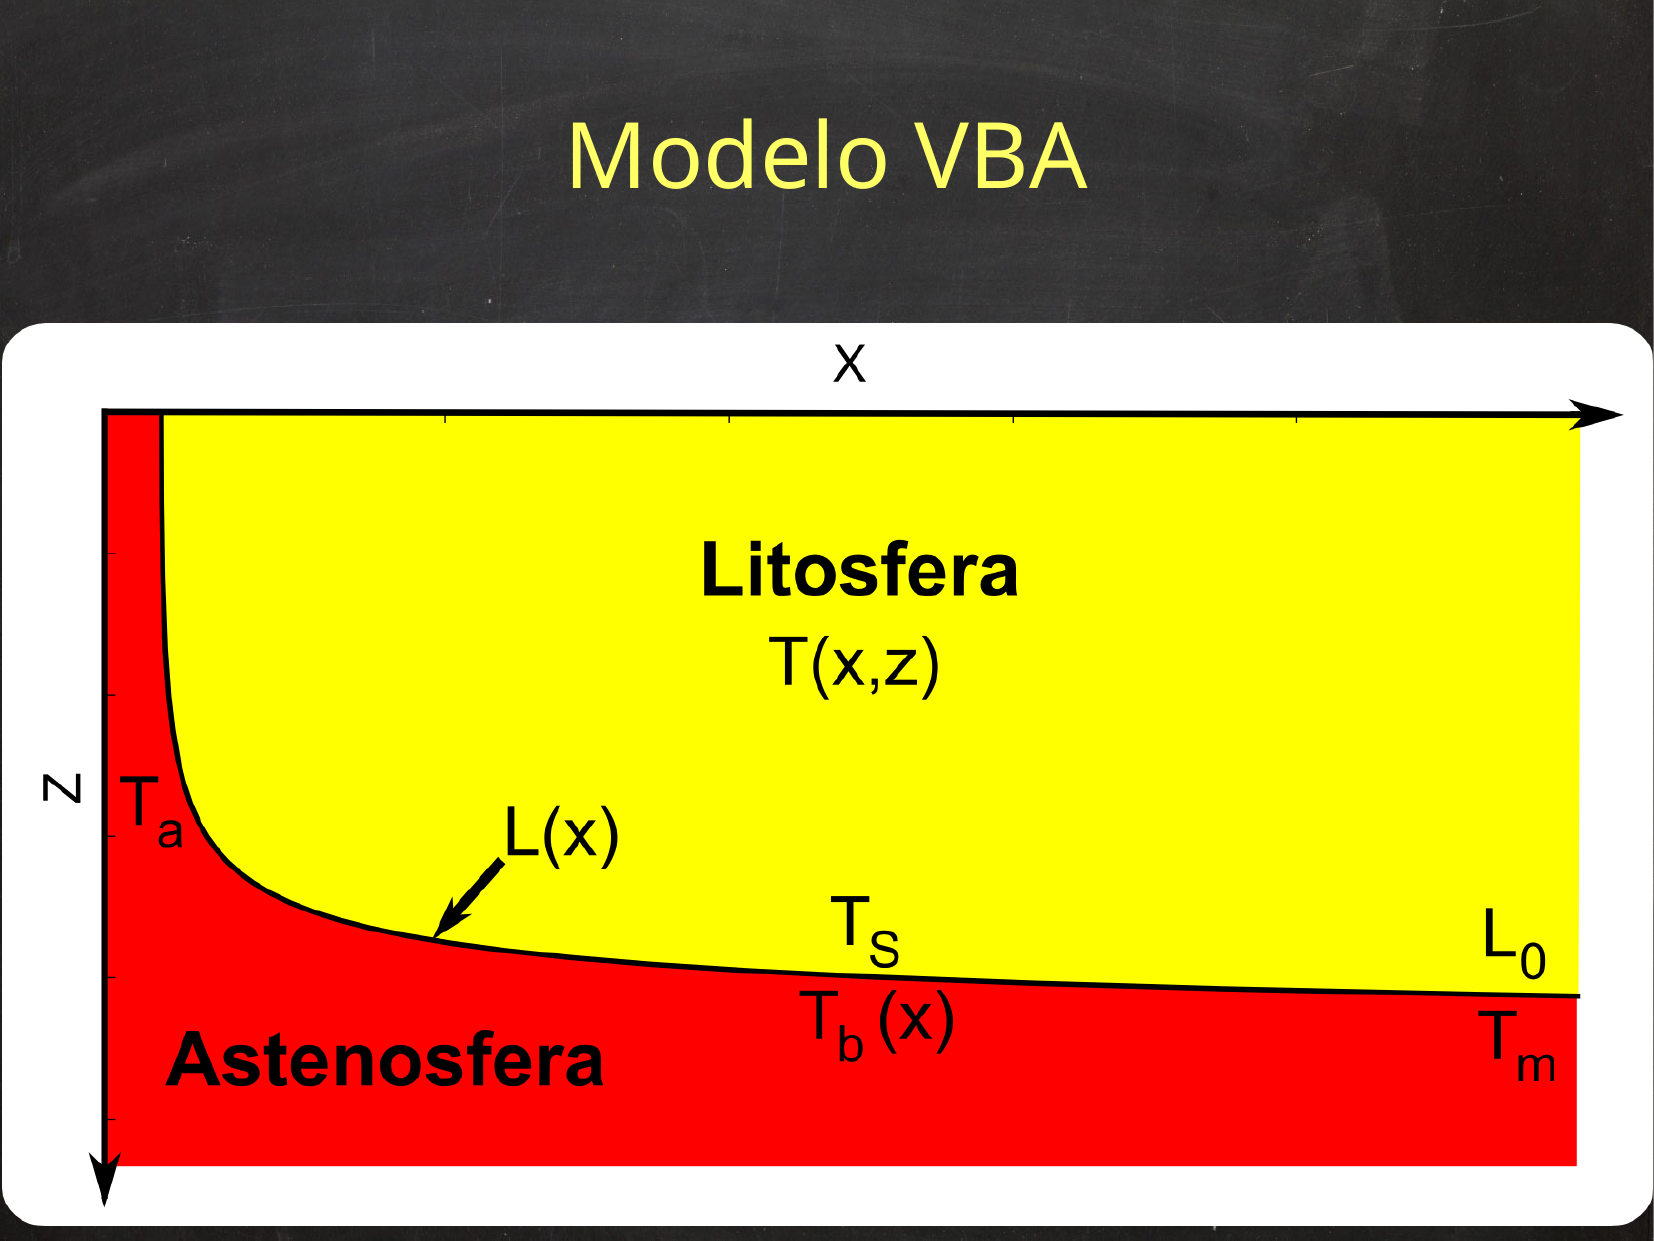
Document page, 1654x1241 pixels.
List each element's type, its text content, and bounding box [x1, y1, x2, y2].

picture [0, 0, 1654, 1241]
title Modelo VBA [82, 49, 1571, 257]
